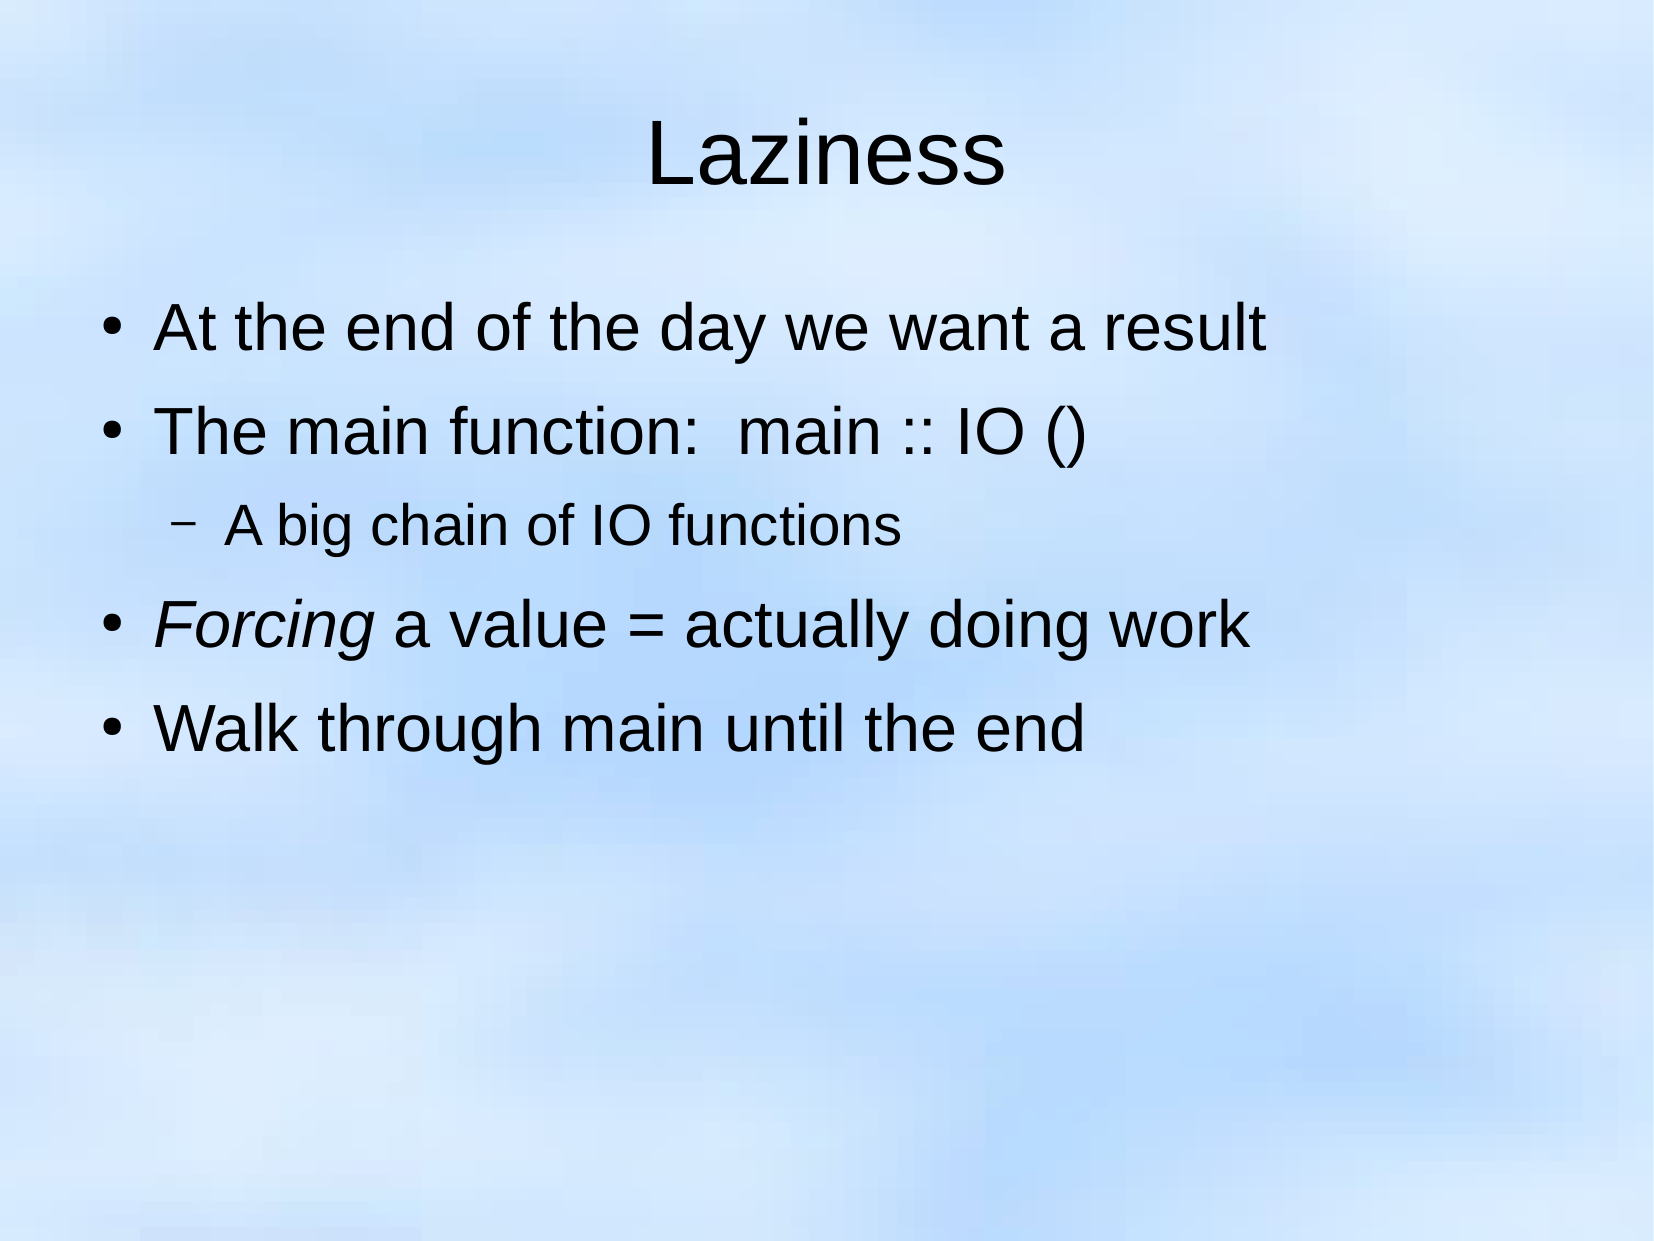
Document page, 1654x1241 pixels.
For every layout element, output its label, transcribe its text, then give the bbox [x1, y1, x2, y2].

picture [0, 0, 1654, 1241]
list At the end of the day we want a result The main function: main :: IO () A big chain of IO functions Forcing a value = actually doing work Walk through main until the end [82, 290, 1571, 1010]
title Laziness [82, 49, 1571, 257]
